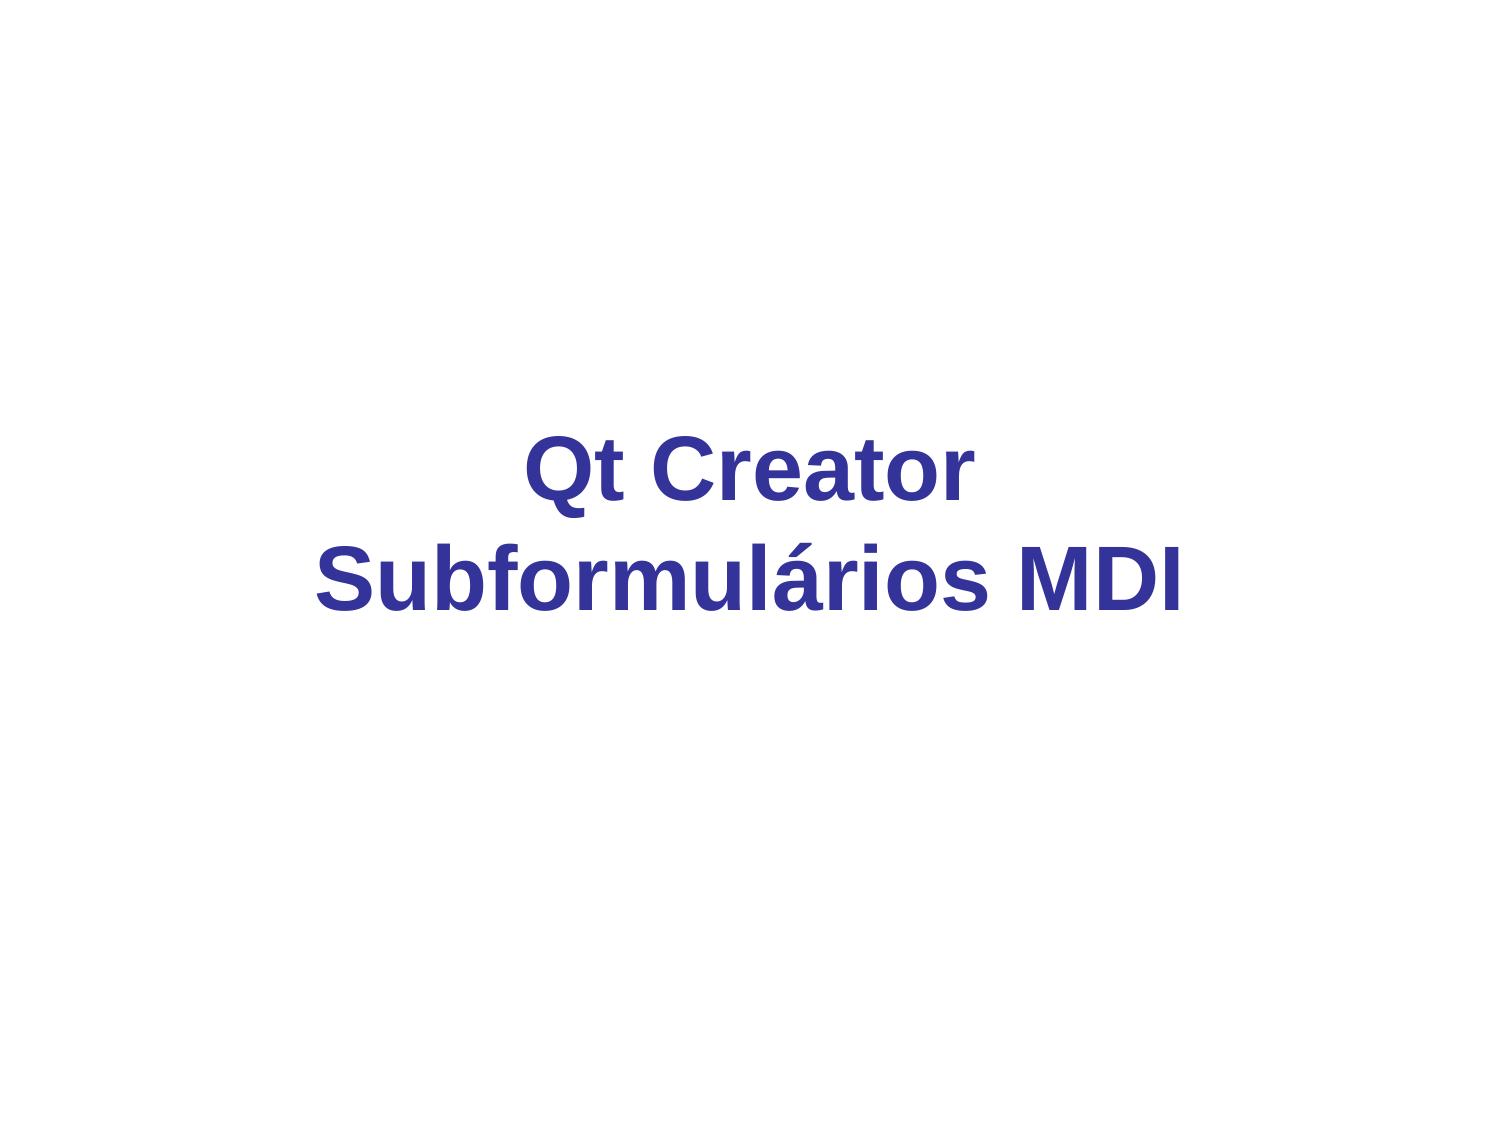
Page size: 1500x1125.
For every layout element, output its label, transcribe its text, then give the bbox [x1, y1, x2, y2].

title Qt Creator Subformulários MDI [53, 427, 1447, 610]
